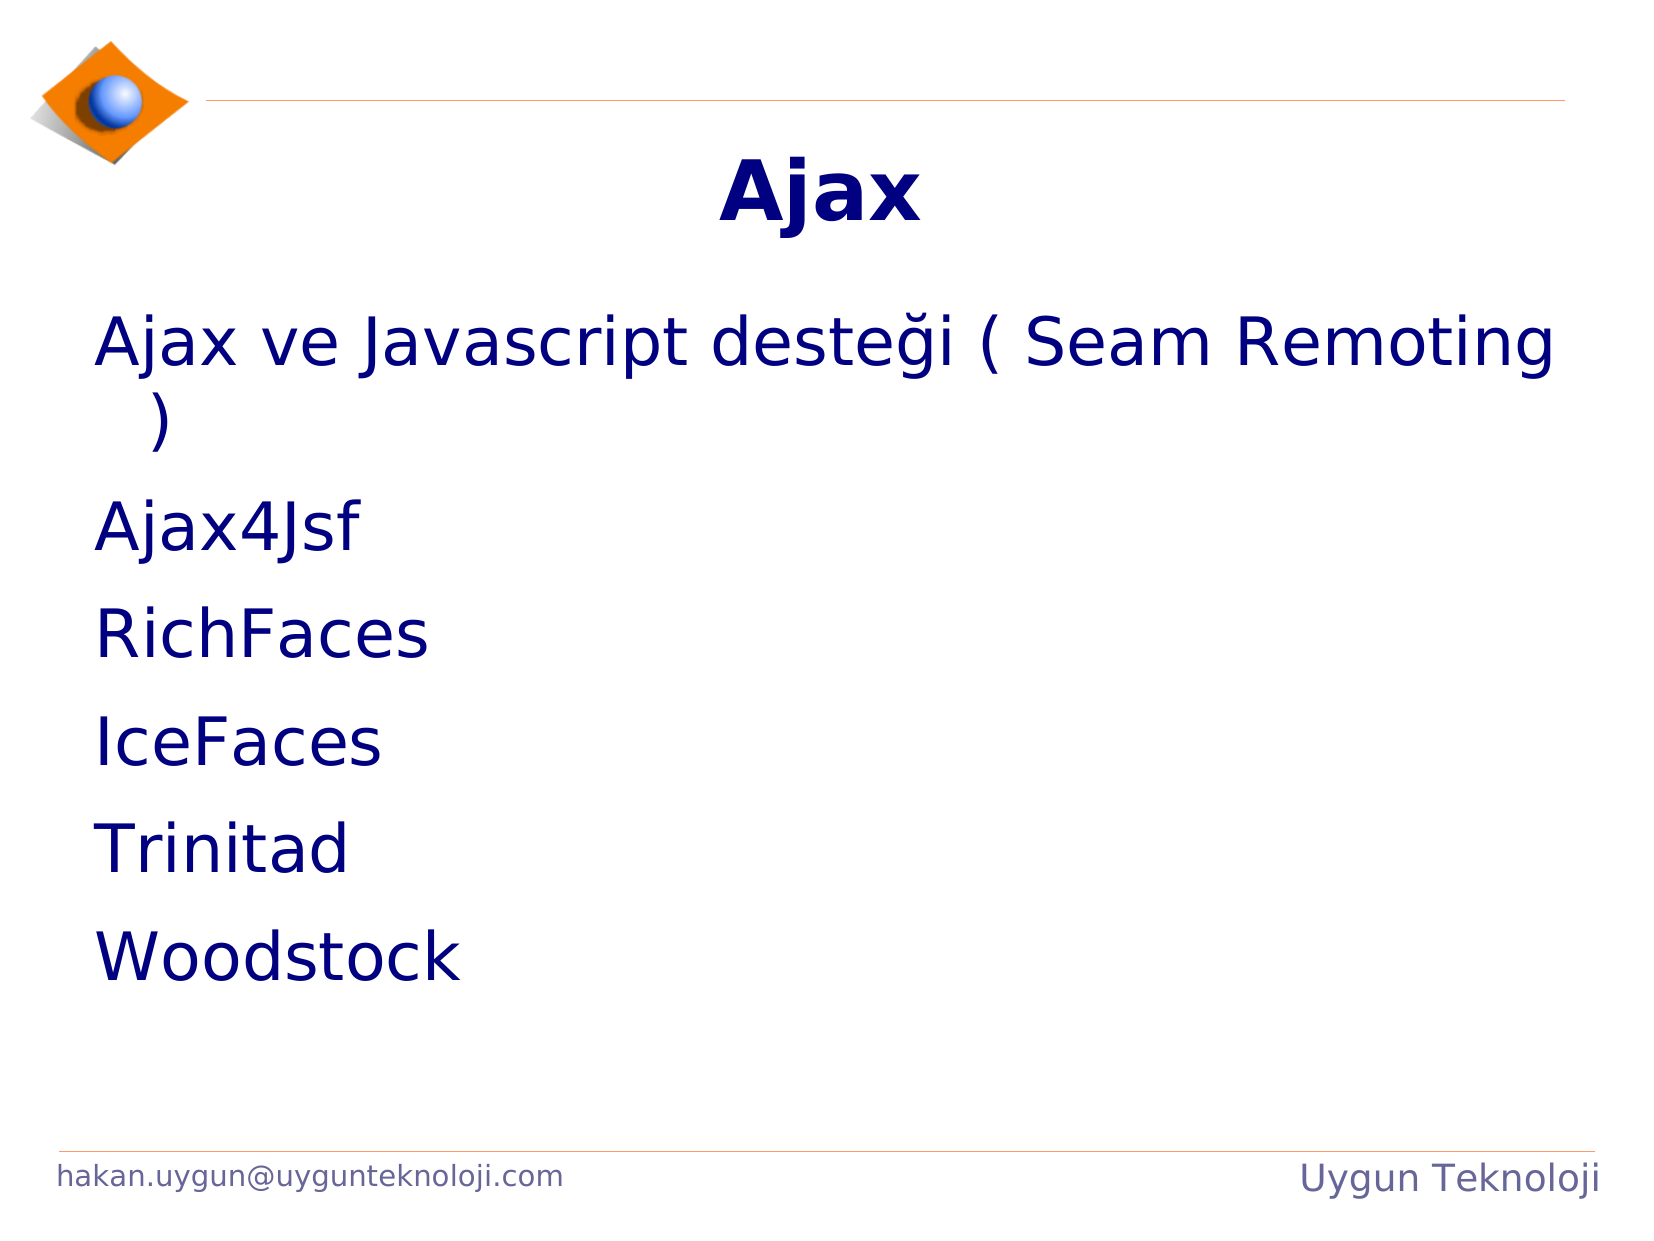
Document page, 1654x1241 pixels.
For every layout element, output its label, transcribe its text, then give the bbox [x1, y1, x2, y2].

picture [29, 29, 191, 178]
list Ajax ve Javascript desteği ( Seam Remoting ) Ajax4Jsf RichFaces IceFaces Trinitad Woodstock [76, 303, 1565, 1108]
title Ajax [76, 95, 1565, 288]
